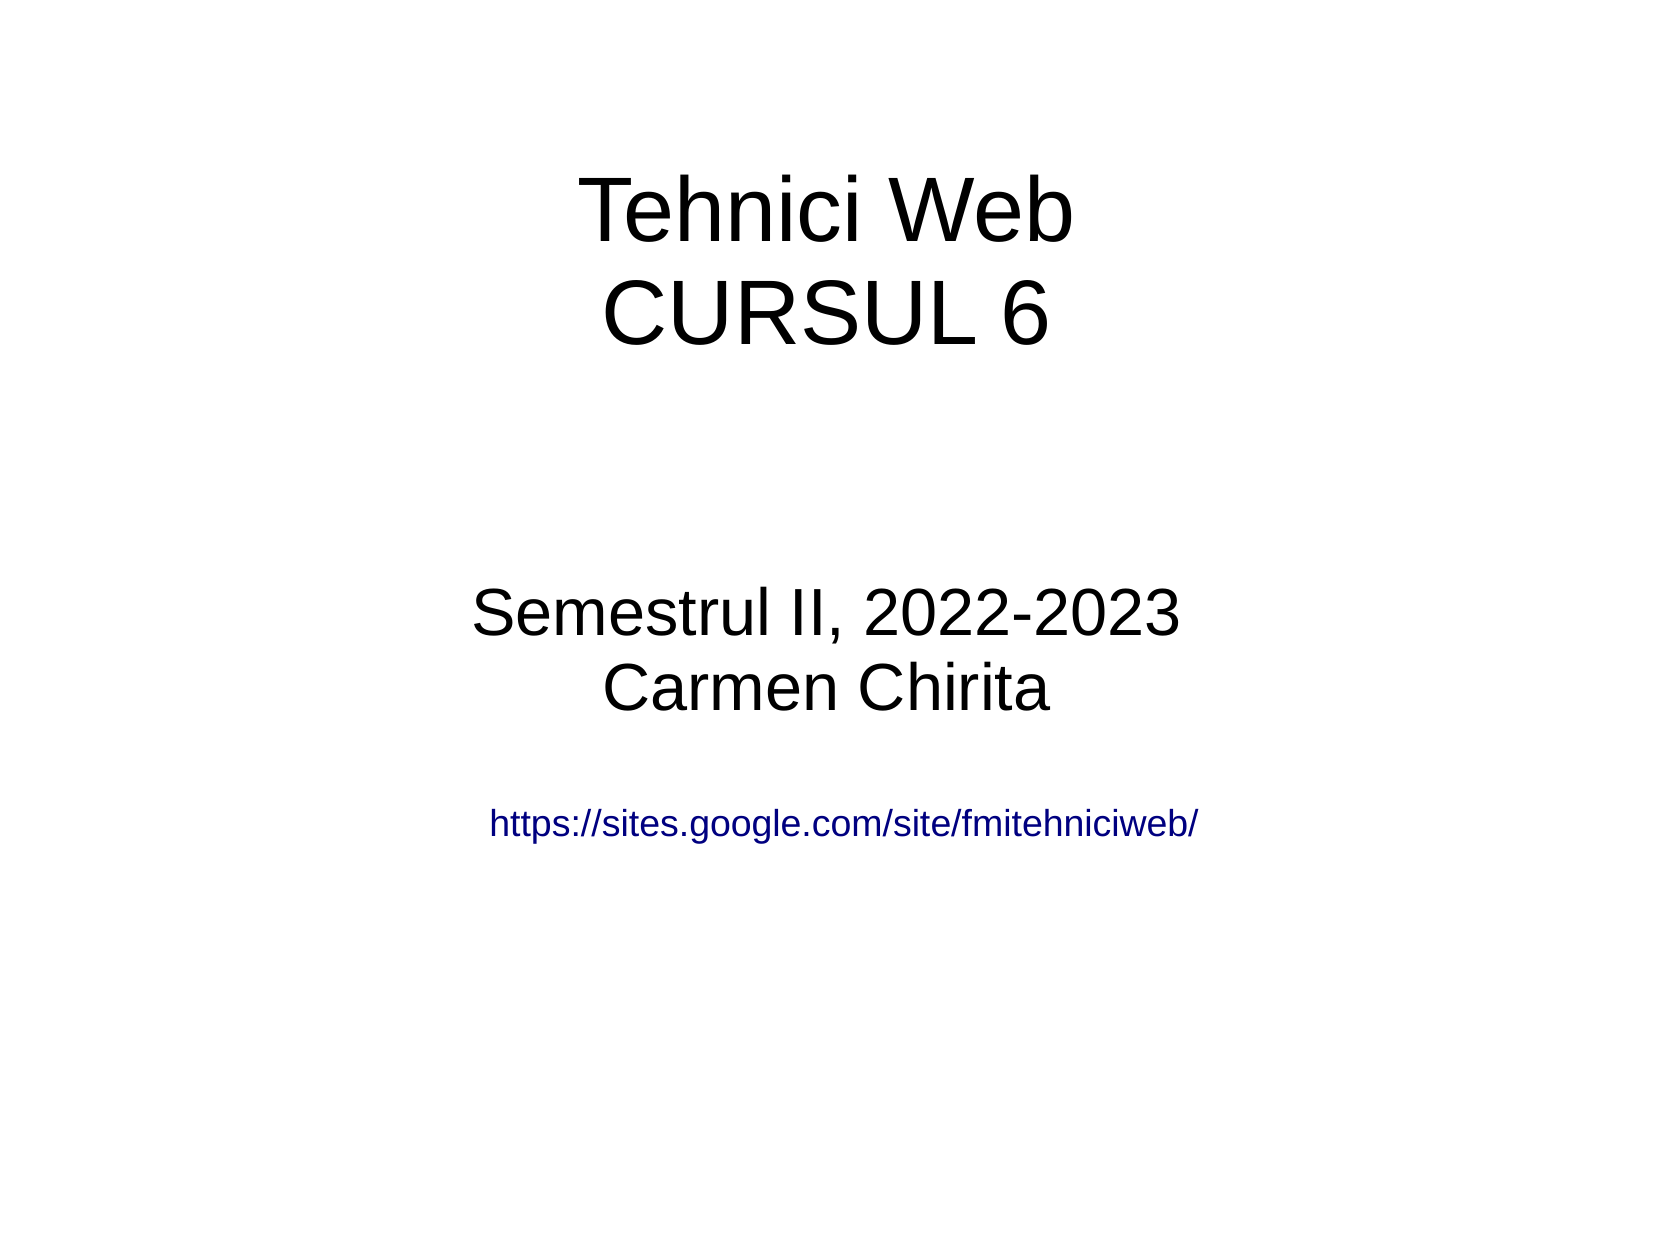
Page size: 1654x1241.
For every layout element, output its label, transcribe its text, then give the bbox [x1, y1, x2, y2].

text_box https://sites.google.com/site/fmitehniciweb/ [474, 794, 1353, 865]
subtitle Semestrul II, 2022-2023 Carmen Chirita [82, 290, 1571, 1010]
title Tehnici Web CURSUL 6 [82, 158, 1571, 290]
